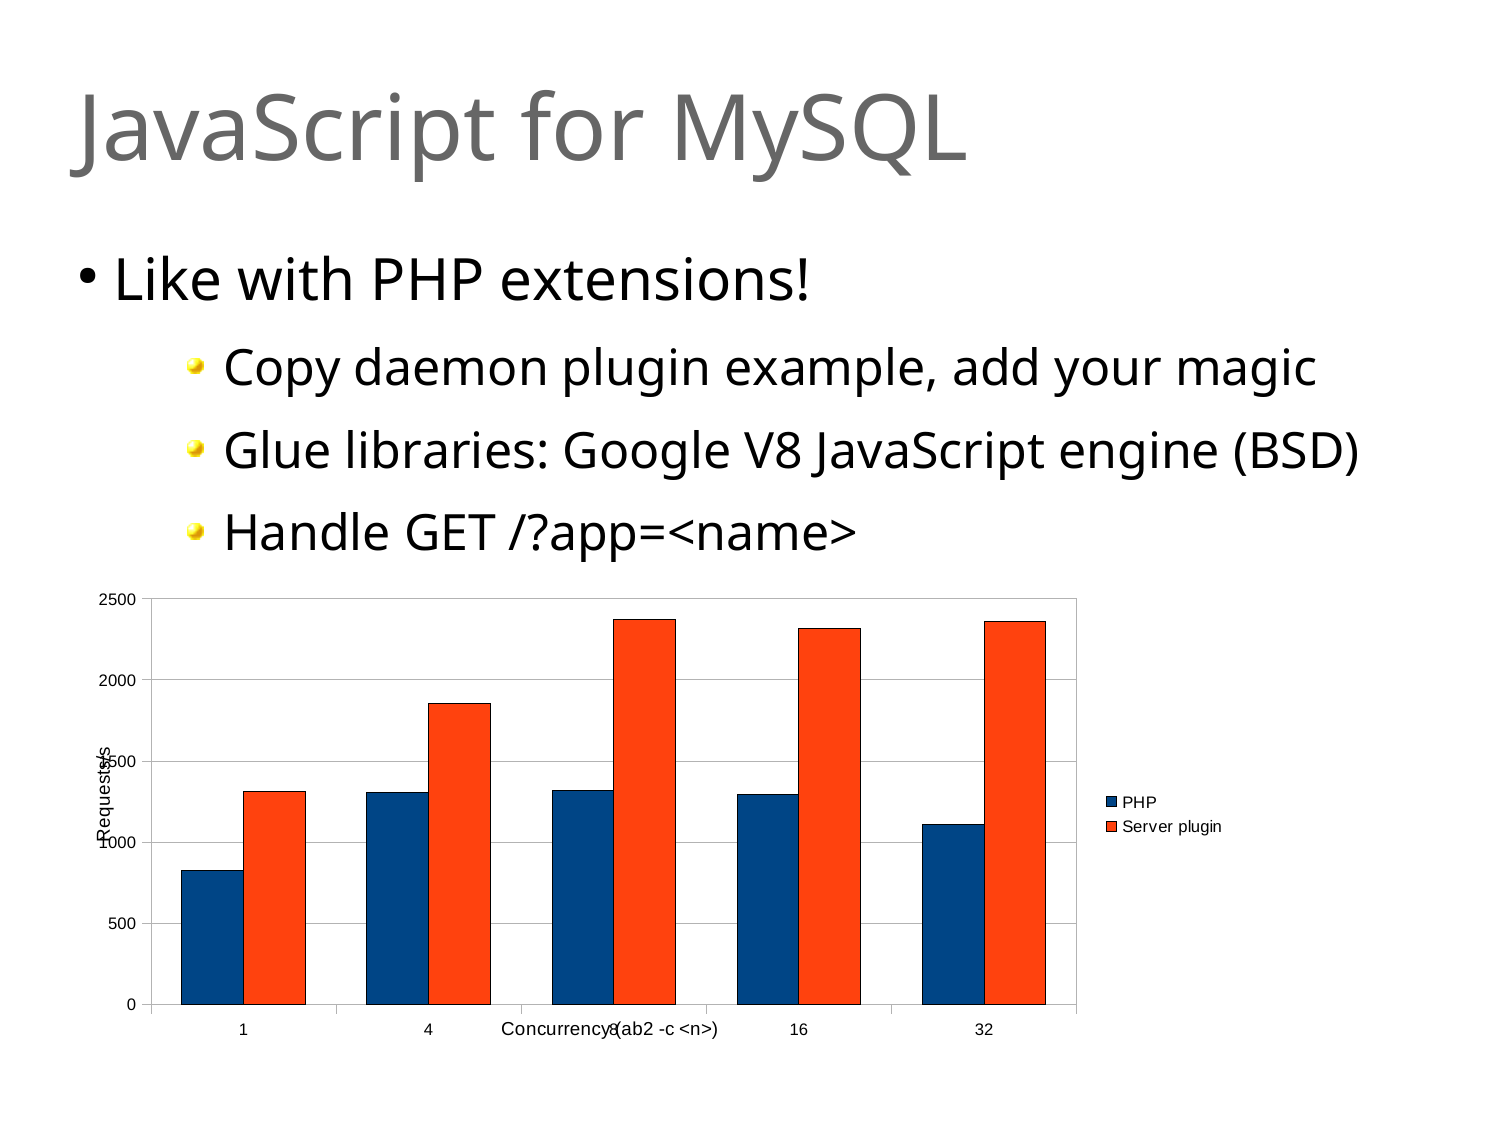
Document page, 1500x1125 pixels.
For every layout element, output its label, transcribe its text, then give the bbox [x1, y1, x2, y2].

list Like with PHP extensions! Copy daemon plugin example, add your magic Glue libraries: Google V8 JavaScript engine (BSD) Handle GET /?app=<name> [62, 251, 1438, 981]
title JavaScript for MySQL [62, 0, 1438, 251]
chart [62, 579, 1263, 1055]
